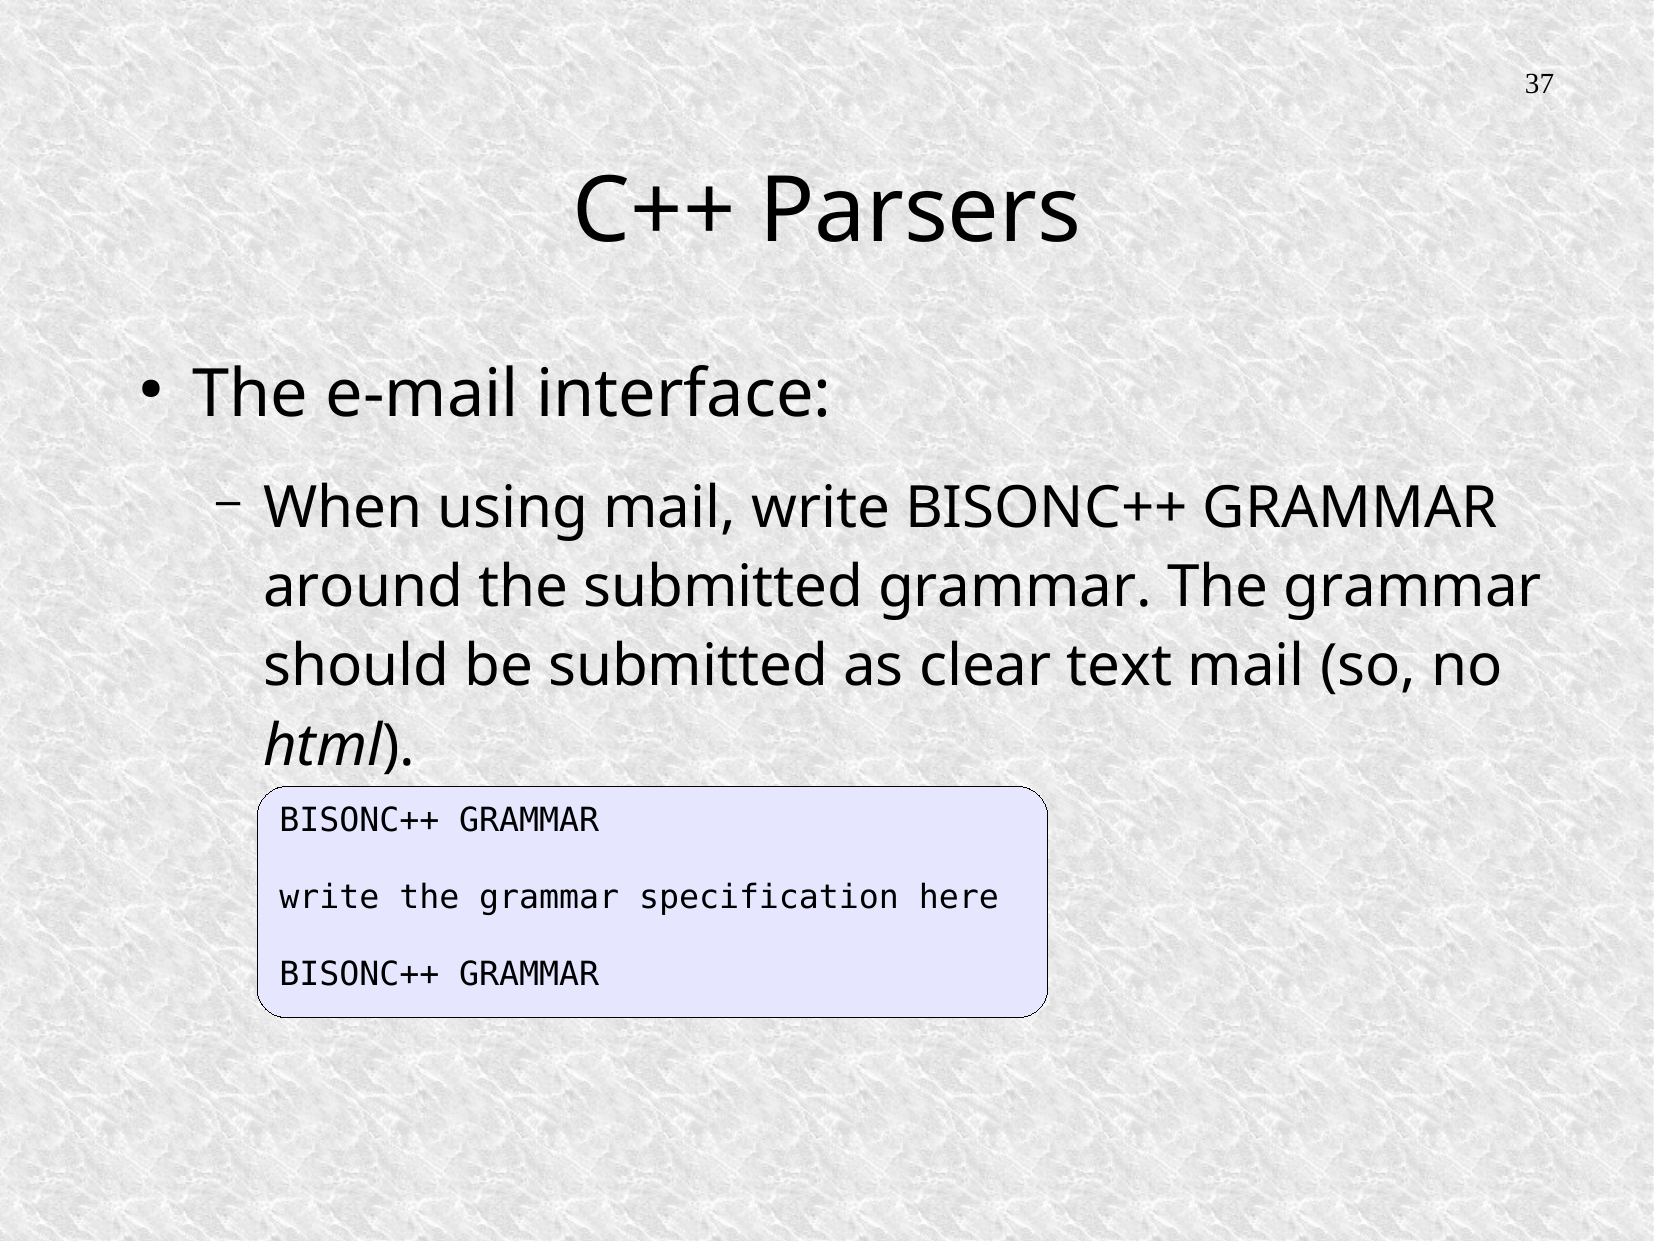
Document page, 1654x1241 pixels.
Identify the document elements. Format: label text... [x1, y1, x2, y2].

title C++ Parsers [121, 102, 1534, 311]
picture [0, 0, 1654, 1241]
list The e-mail interface: When using mail, write BISONC++ GRAMMAR around the submitted grammar. The grammar should be submitted as clear text mail (so, no html). [121, 344, 1601, 1236]
text_box BISONC++ GRAMMAR write the grammar specification here BISONC++ GRAMMAR [279, 800, 1000, 995]
